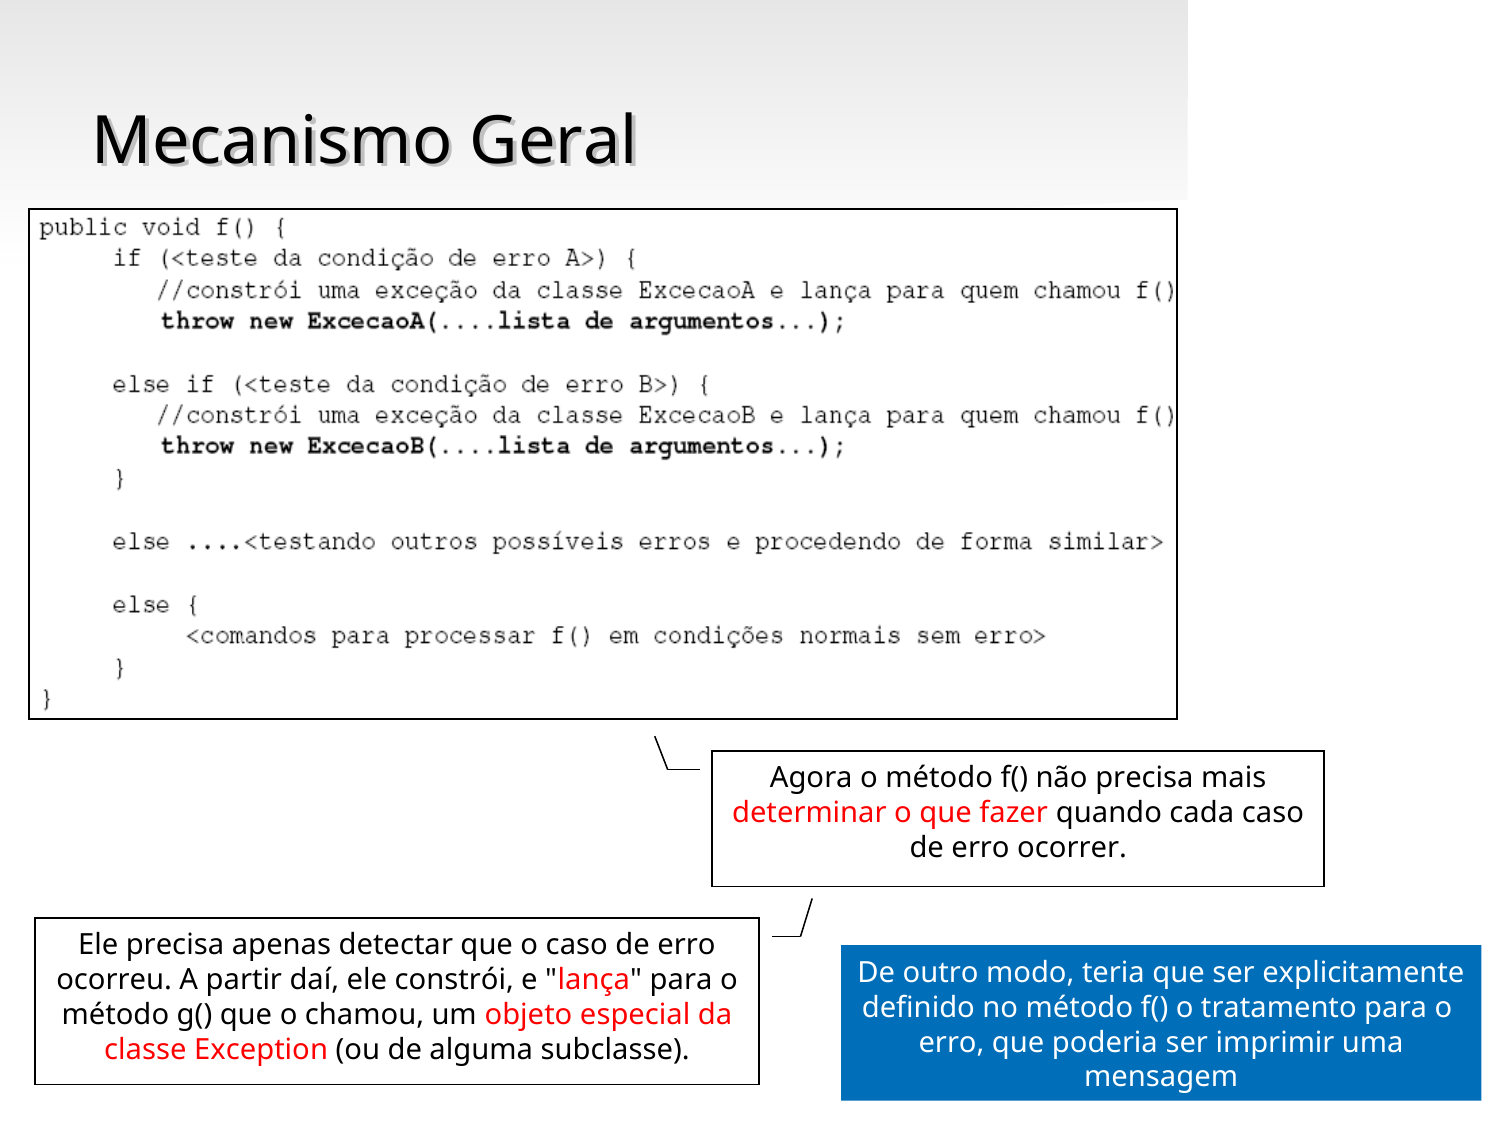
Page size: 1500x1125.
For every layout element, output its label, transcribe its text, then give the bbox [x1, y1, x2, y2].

picture [30, 210, 1177, 719]
text_box De outro modo, teria que ser explicitamente definido no método f() o tratamento para o erro, que poderia ser imprimir uma mensagem [841, 945, 1482, 1101]
title Mecanismo Geral [76, 42, 1427, 231]
text_box Agora o método f() não precisa mais determinar o que fazer quando cada caso de erro ocorrer. [712, 751, 1324, 886]
text_box Ele precisa apenas detectar que o caso de erro ocorreu. A partir daí, ele constrói, e "lança" para o método g() que o chamou, um objeto especial da classe Exception (ou de alguma subclasse). [35, 918, 759, 1084]
